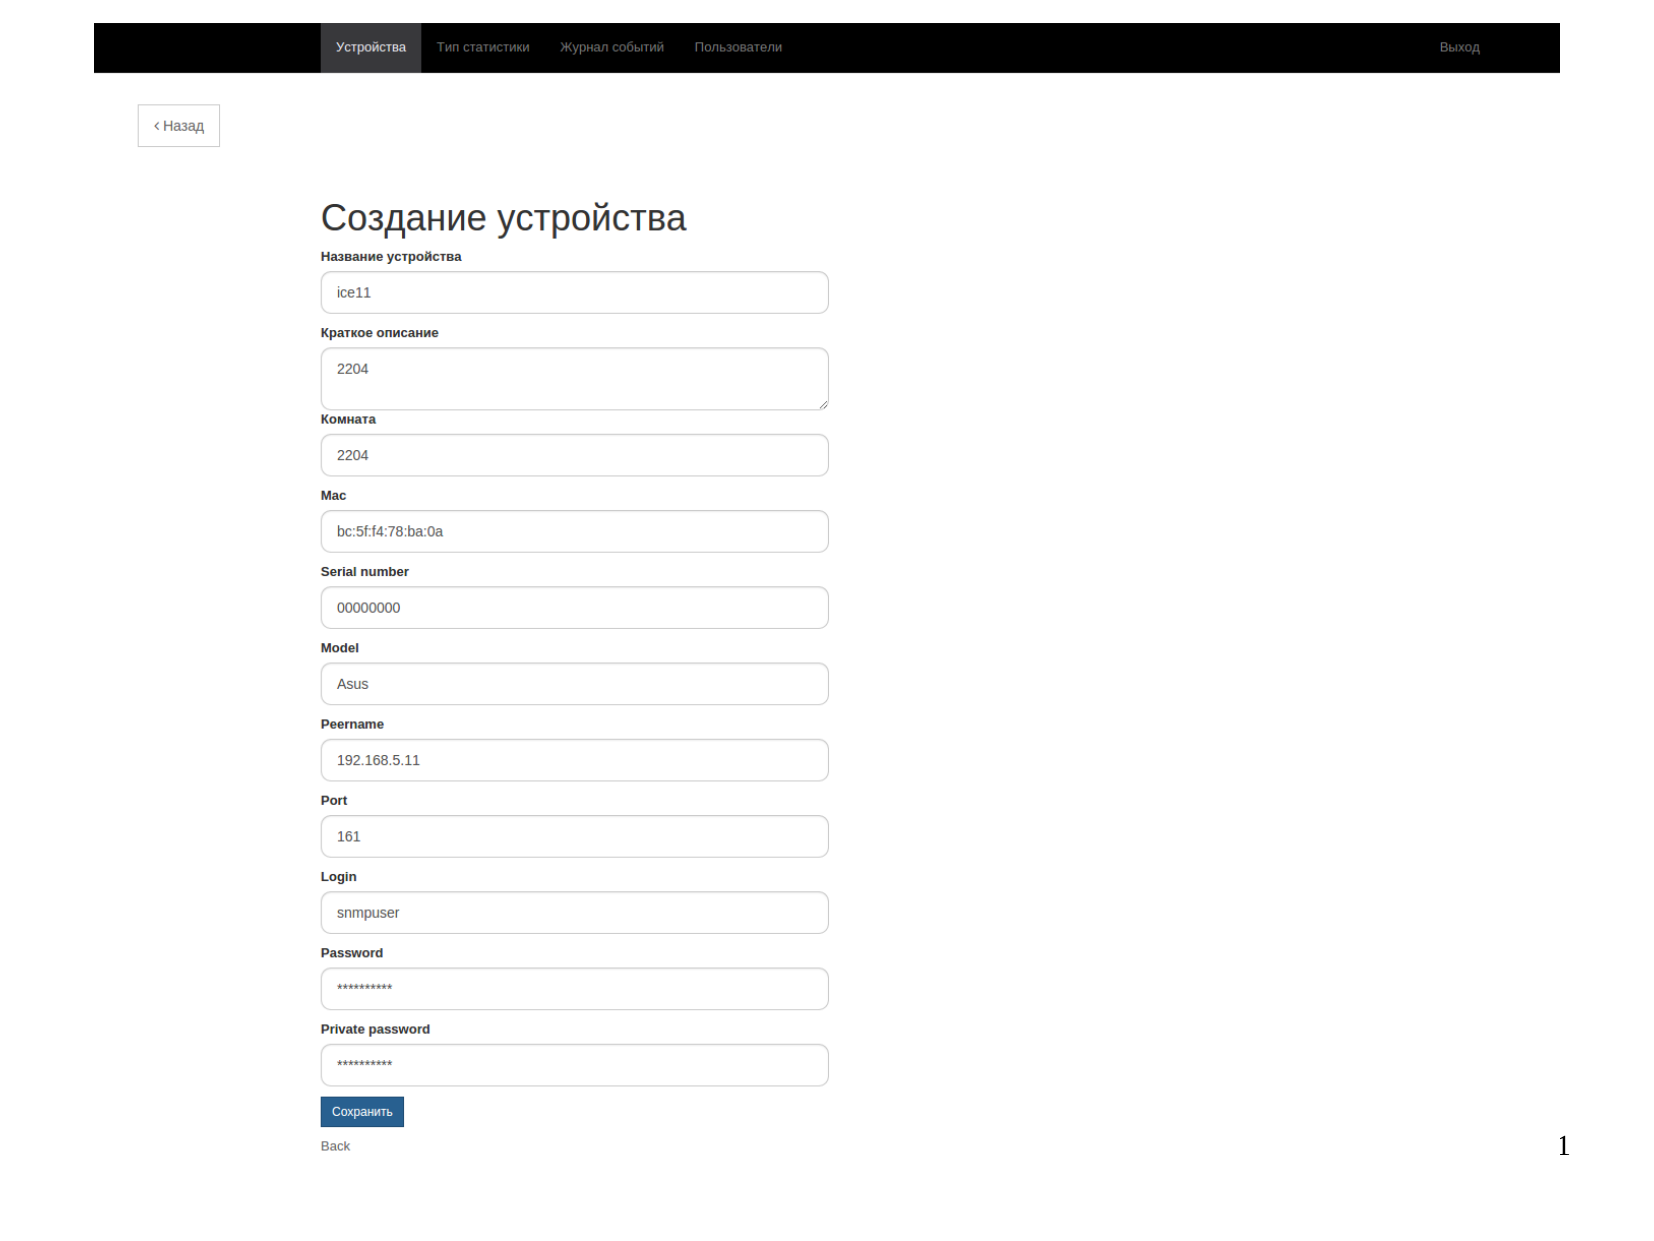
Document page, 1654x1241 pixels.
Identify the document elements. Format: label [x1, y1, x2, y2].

picture [94, 21, 1560, 1241]
